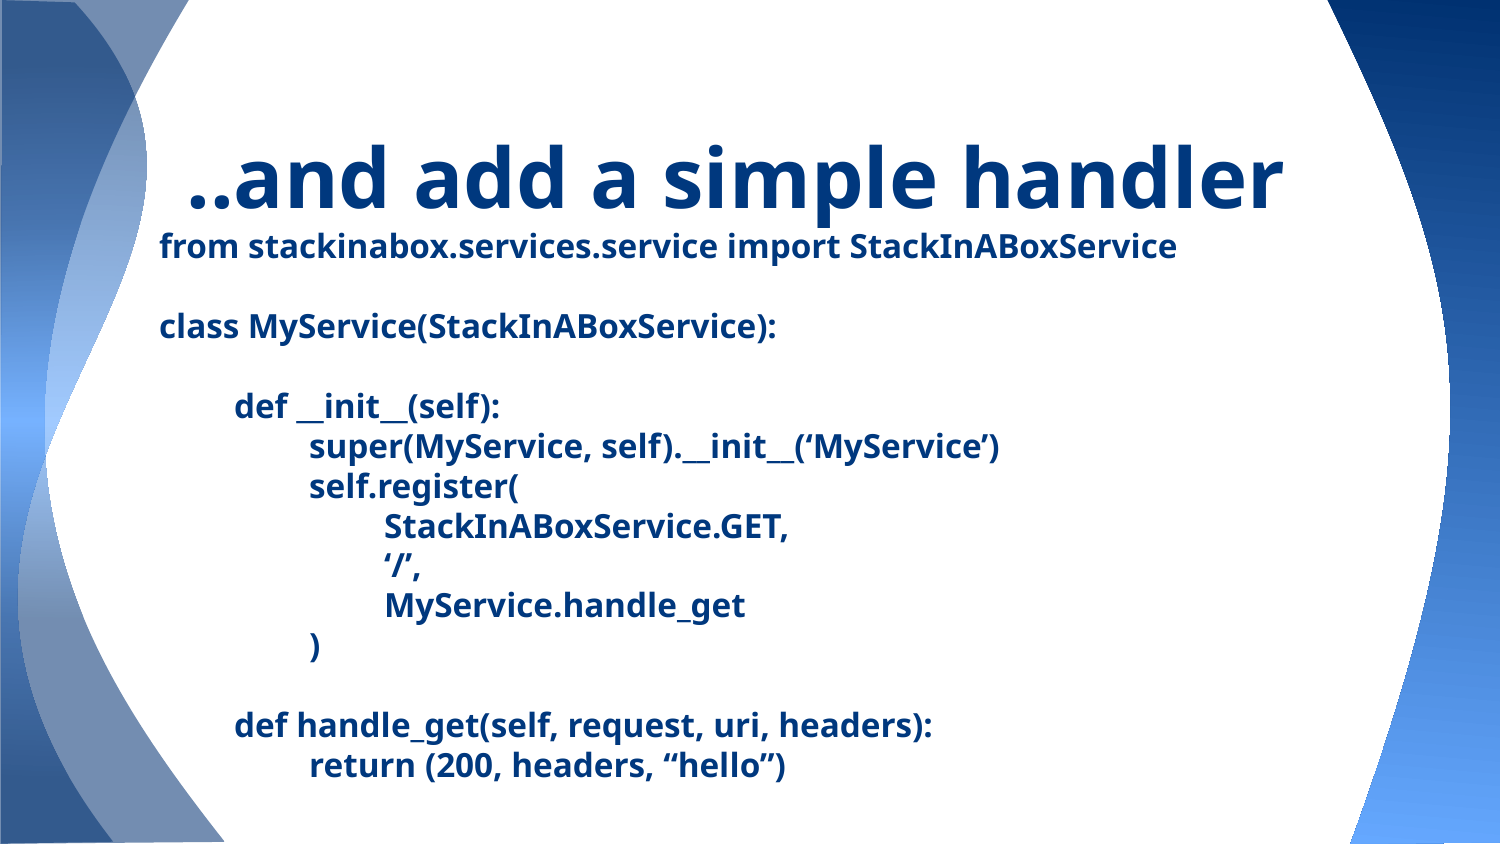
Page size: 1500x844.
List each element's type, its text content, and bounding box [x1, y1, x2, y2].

title from stackinabox.services.service import StackInABoxService class MyService(StackInABoxService): def __init__(self): super(MyService, self).__init__(‘MyService’) self.register( StackInABoxService.GET, ‘/’, MyService.handle_get ) def handle_get(self, request, uri, headers): return (200, headers, “hello”) [144, 212, 1390, 798]
title ..and add a simple handler [171, 33, 1426, 241]
